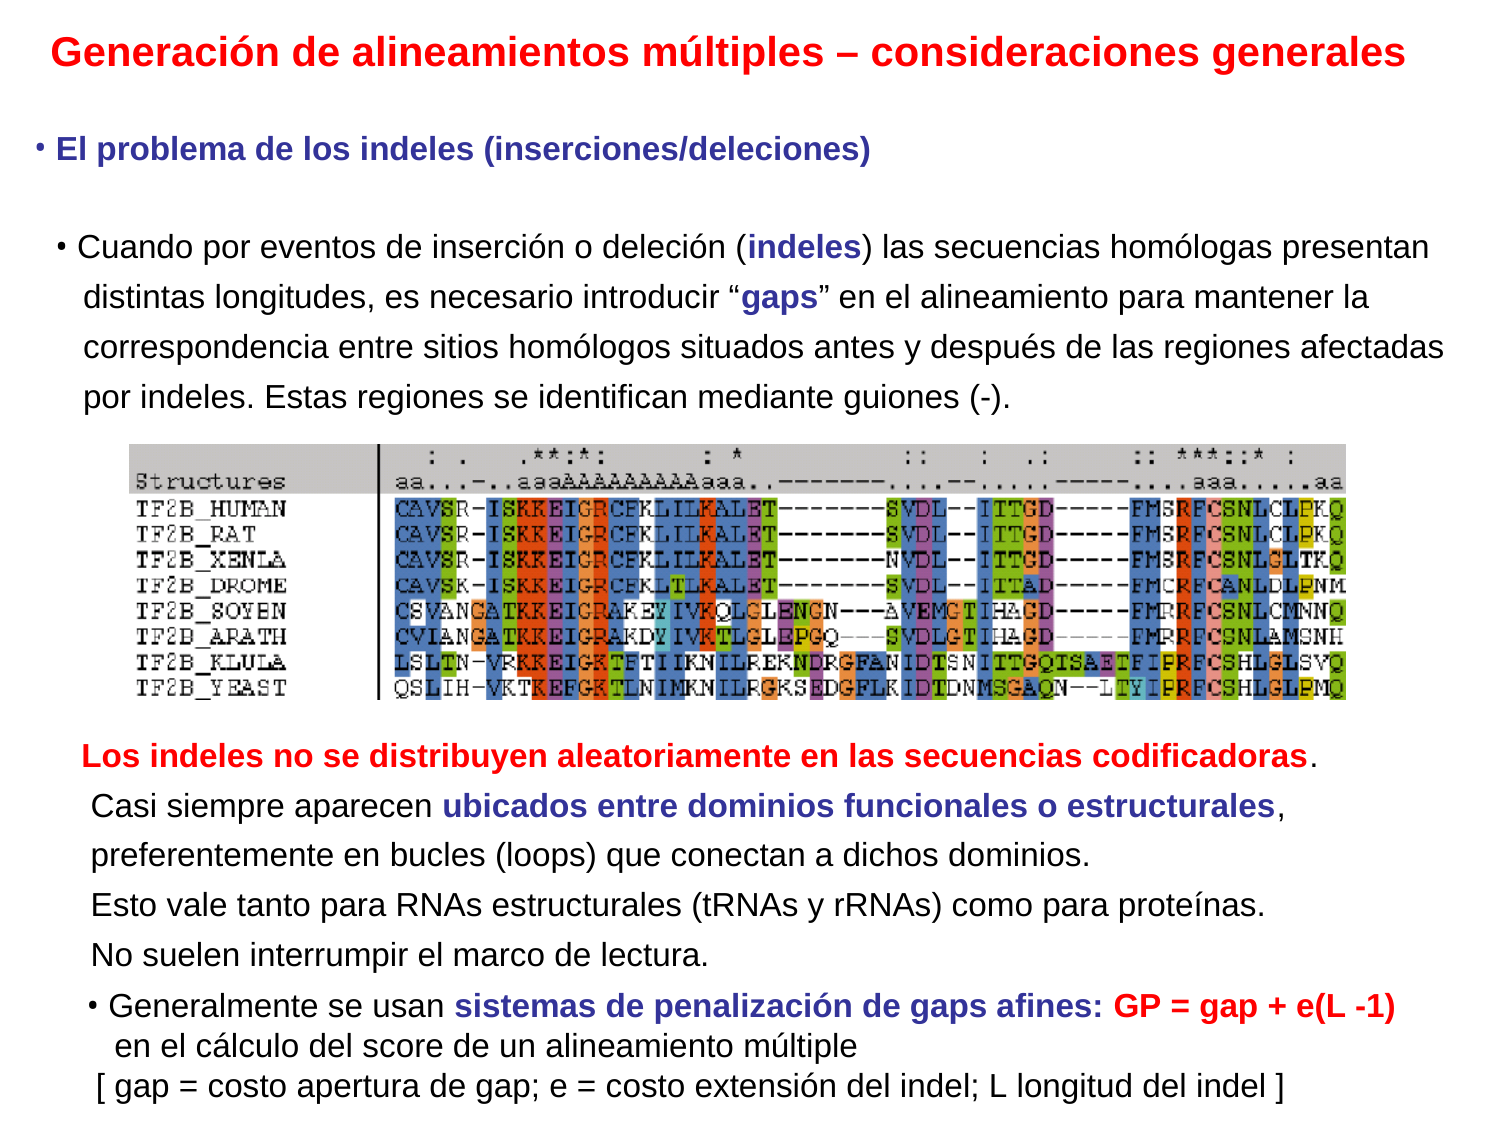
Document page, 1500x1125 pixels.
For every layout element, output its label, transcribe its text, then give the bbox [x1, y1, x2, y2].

text_box El problema de los indeles (inserciones/deleciones) [19, 119, 888, 175]
text_box Generalmente se usan sistemas de penalización de gaps afines: GP = gap + e(L -1) en el cálculo del score de un alineamiento múltiple [ gap = costo apertura de gap; e = costo extensión del indel; L longitud del indel ] [71, 977, 1421, 1113]
picture [129, 444, 1346, 700]
text_box Generación de alineamientos múltiples – consideraciones generales [35, 16, 1444, 83]
text_box Cuando por eventos de inserción o deleción (indeles) las secuencias homólogas presentan distintas longitudes, es necesario introducir “gaps” en el alineamiento para mantener la correspondencia entre sitios homólogos situados antes y después de las regiones afectadas por indeles. Estas regiones se identifican mediante guiones (-). [40, 207, 1462, 424]
text_box Los indeles no se distribuyen aleatoriamente en las secuencias codificadoras. Casi siempre aparecen ubicados entre dominios funcionales o estructurales, preferentemente en bucles (loops) que conectan a dichos dominios. Esto vale tanto para RNAs estructurales (tRNAs y rRNAs) como para proteínas. No suelen interrumpir el marco de lectura. [48, 716, 1343, 982]
